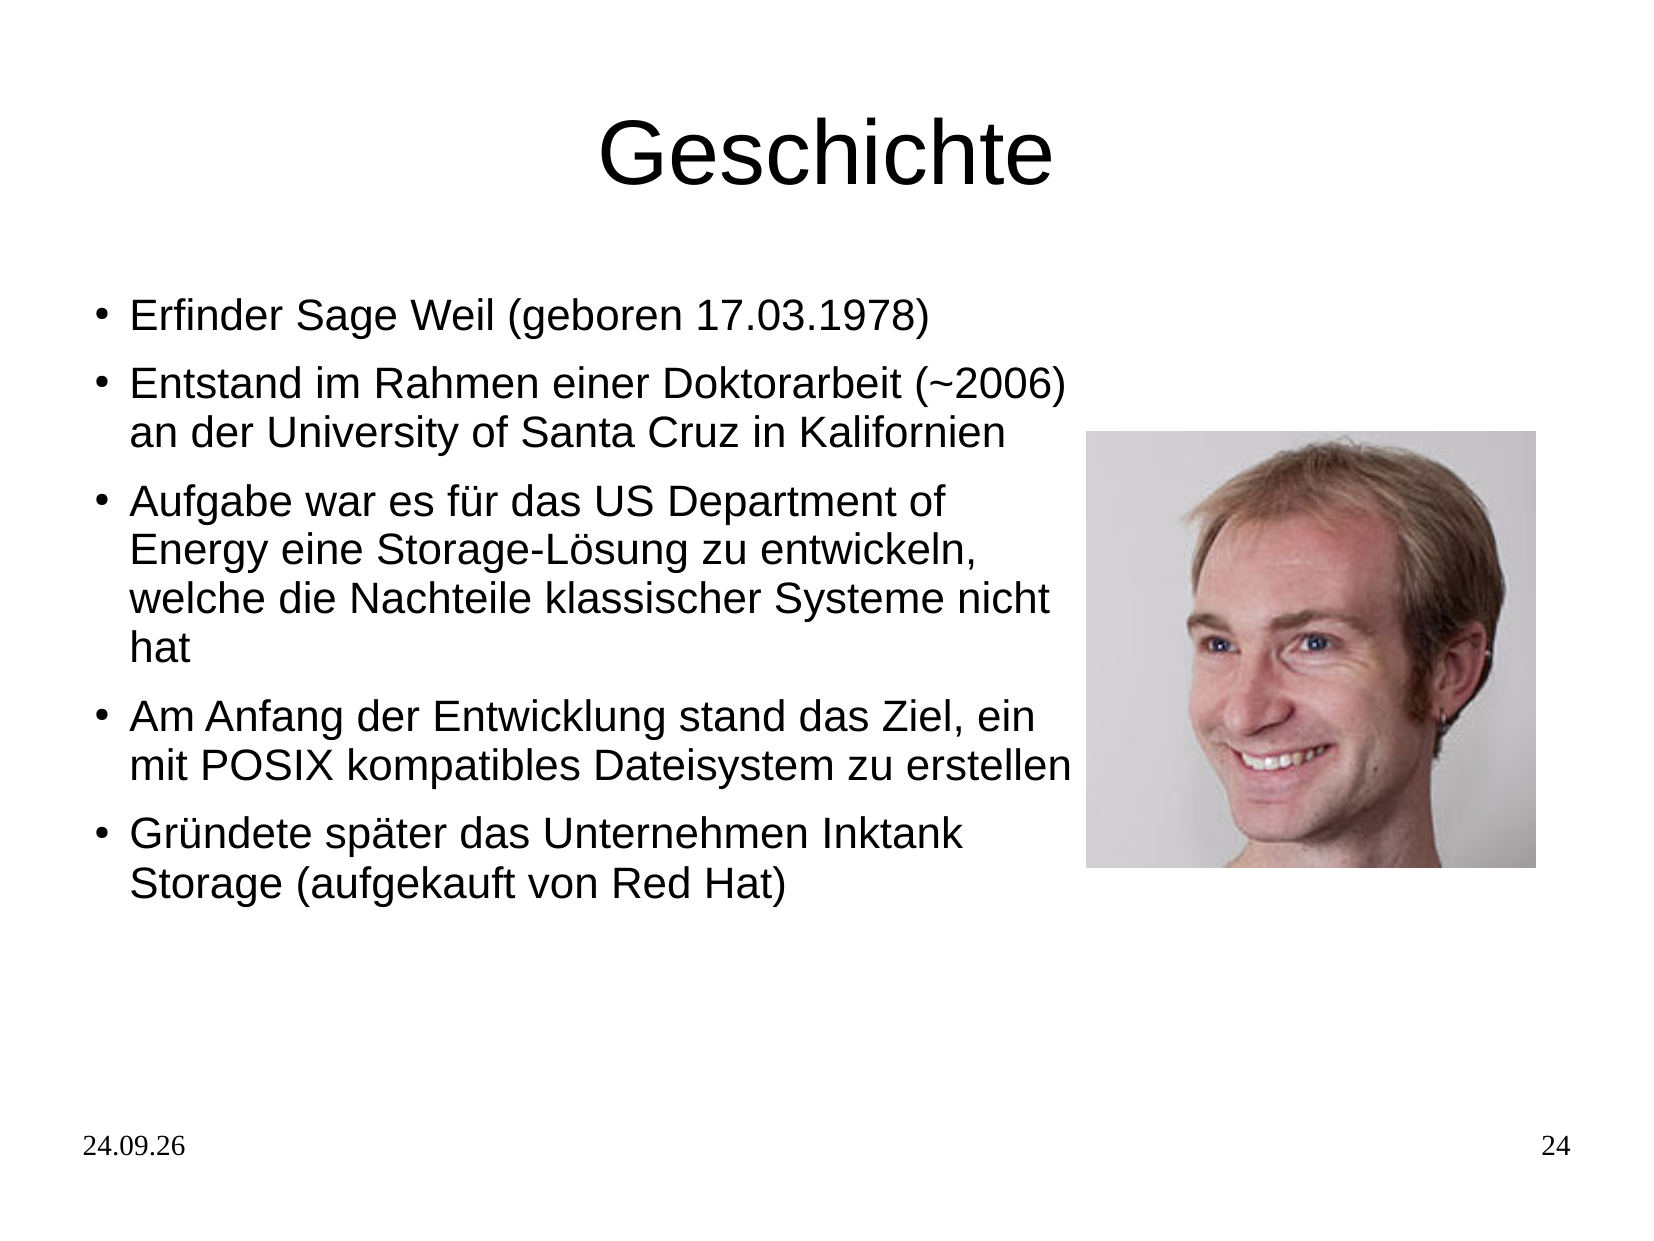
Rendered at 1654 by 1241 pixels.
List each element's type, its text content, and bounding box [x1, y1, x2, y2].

picture [1086, 431, 1536, 869]
title Geschichte [82, 49, 1571, 257]
list Erfinder Sage Weil (geboren 17.03.1978) Entstand im Rahmen einer Doktorarbeit (~2006) an der University of Santa Cruz in Kalifornien Aufgabe war es für das US Department of Energy eine Storage-Lösung zu entwickeln, welche die Nachteile klassischer Systeme nicht hat Am Anfang der Entwicklung stand das Ziel, ein mit POSIX kompatibles Dateisystem zu erstellen Gründete später das Unternehmen Inktank Storage (aufgekauft von Red Hat) [82, 290, 1087, 1010]
